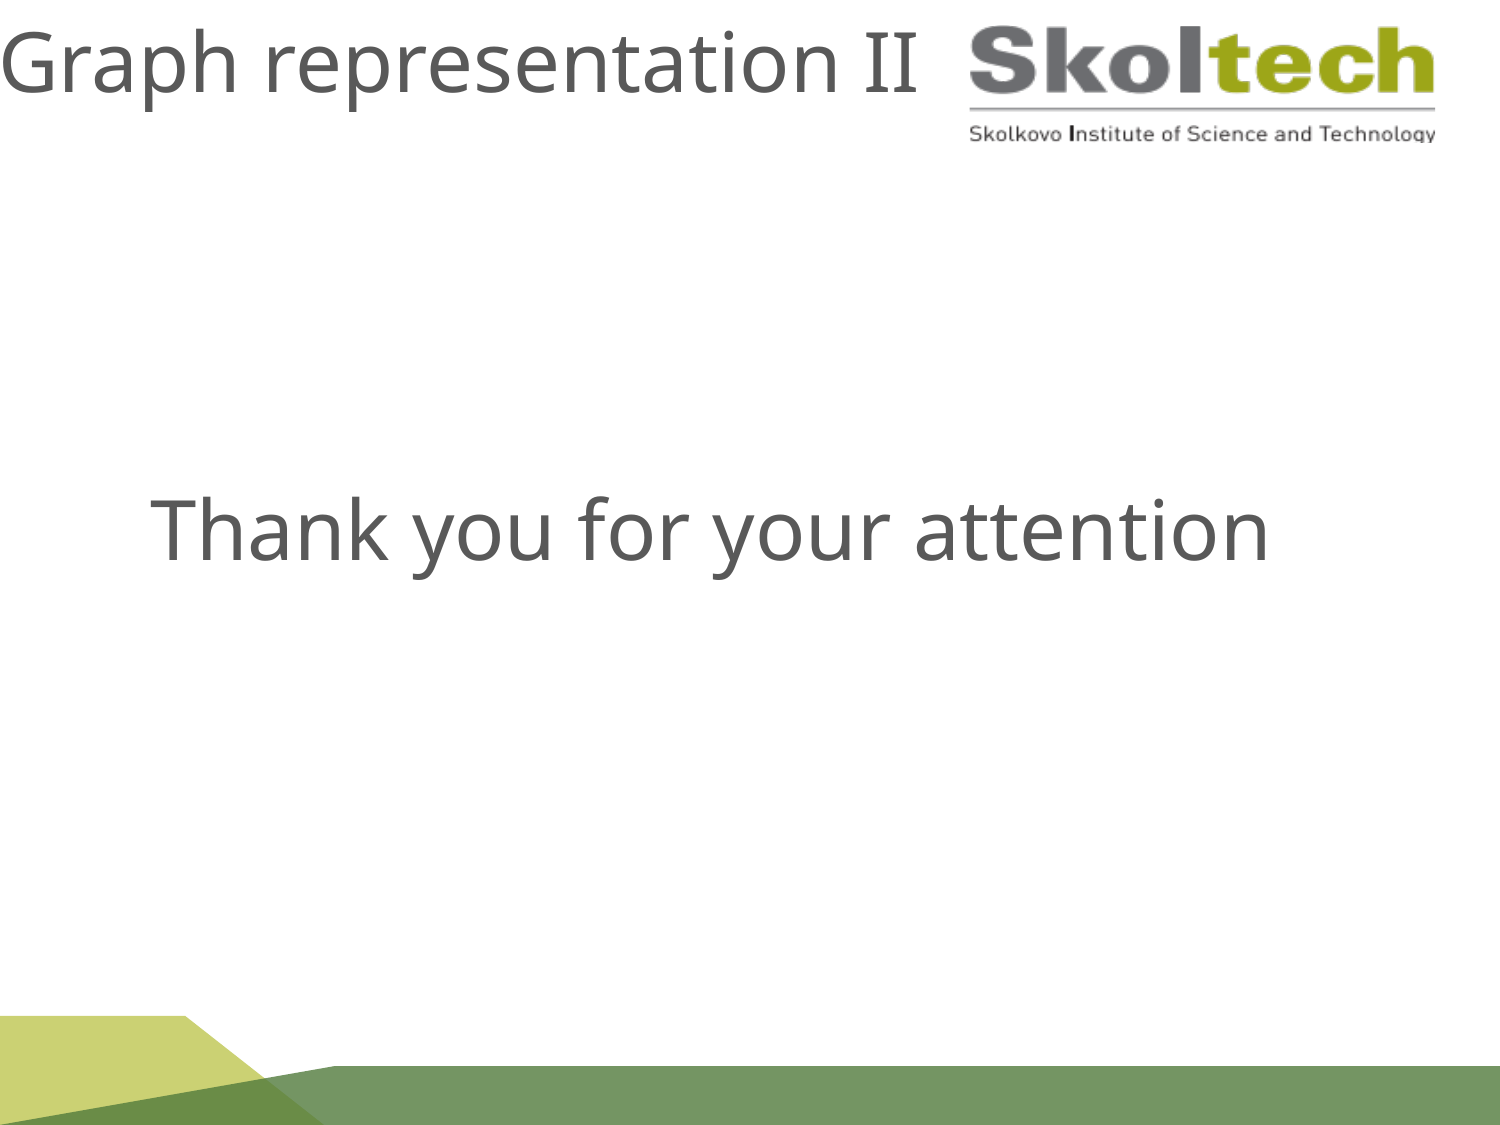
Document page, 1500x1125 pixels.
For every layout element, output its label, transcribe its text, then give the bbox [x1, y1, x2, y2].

title Thank you for your attention [150, 479, 1500, 578]
title Graph representation II [0, 11, 1240, 110]
